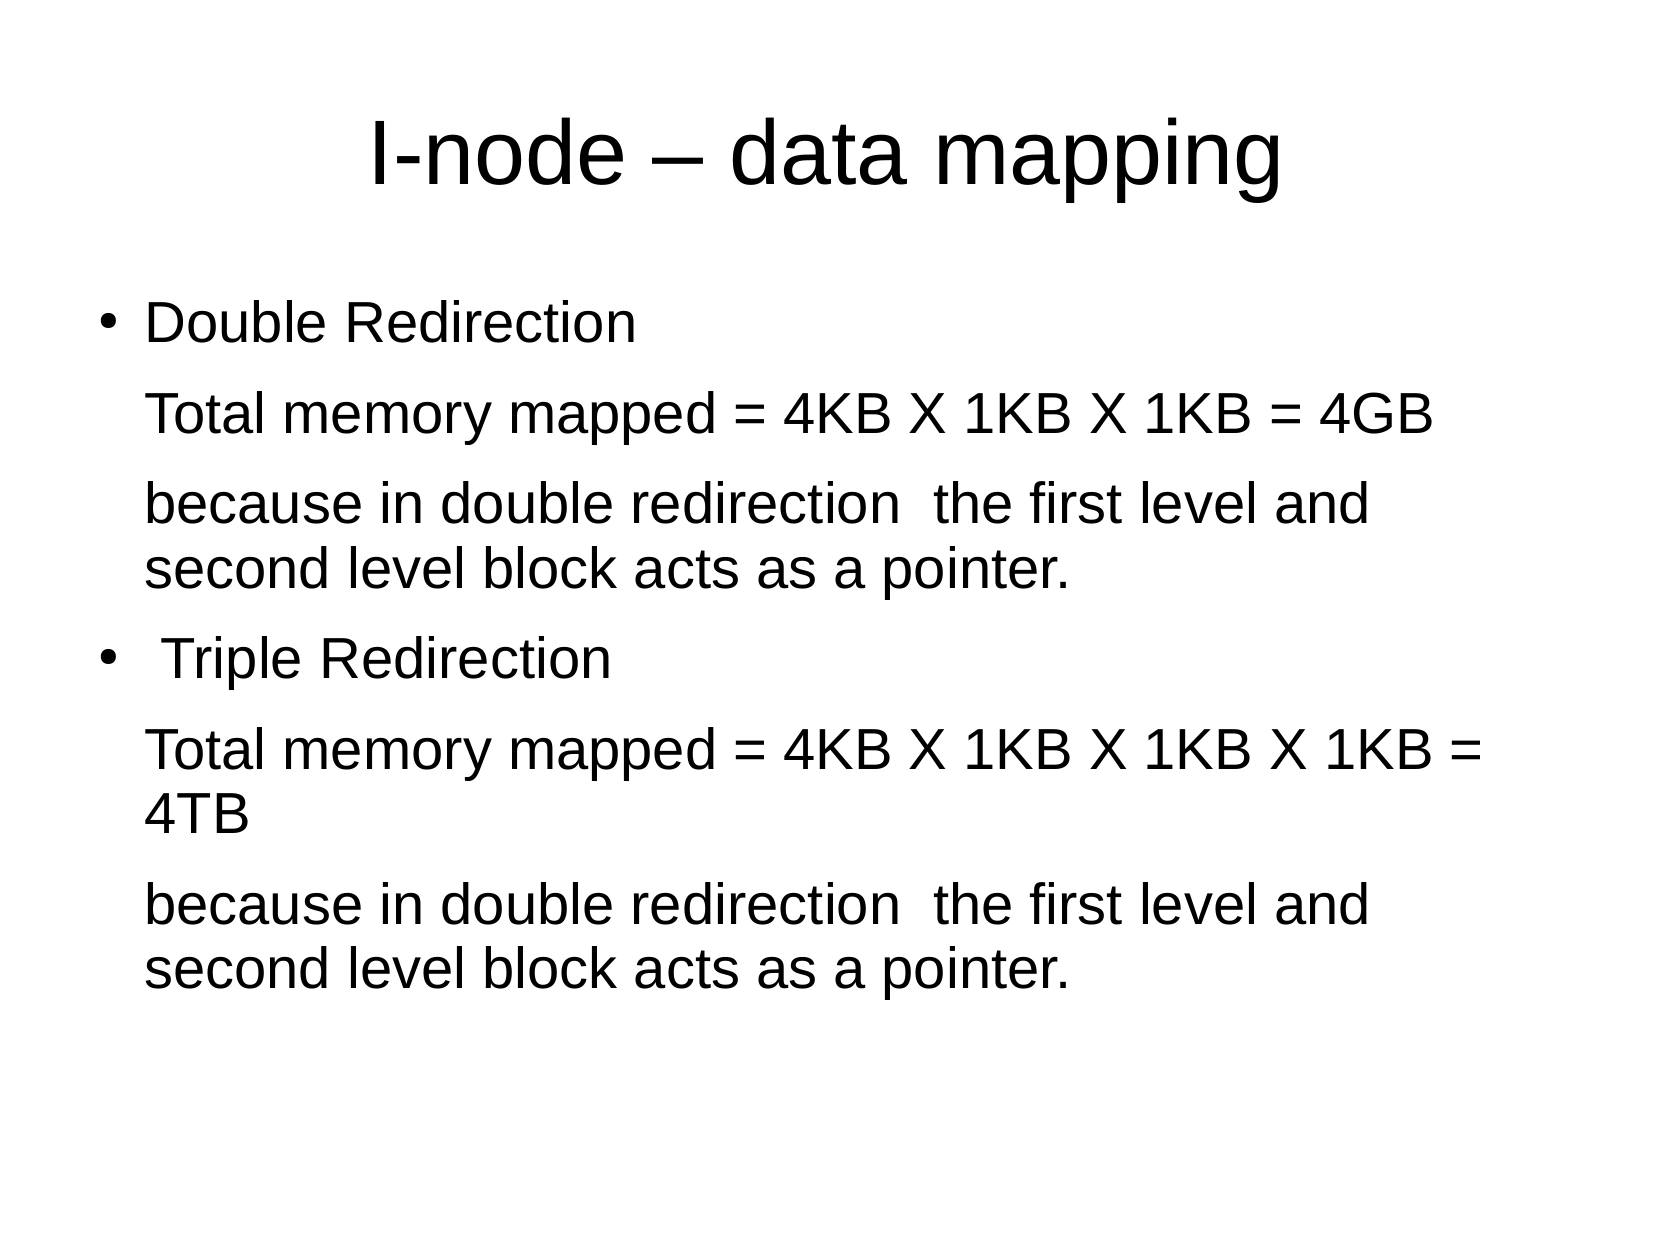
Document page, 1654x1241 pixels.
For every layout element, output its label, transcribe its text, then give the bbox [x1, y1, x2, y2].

title I-node – data mapping [82, 49, 1571, 257]
list Double Redirection Total memory mapped = 4KB X 1KB X 1KB = 4GB because in double redirection the first level and second level block acts as a pointer. Triple Redirection Total memory mapped = 4KB X 1KB X 1KB X 1KB = 4TB because in double redirection the first level and second level block acts as a pointer. [82, 290, 1571, 1010]
